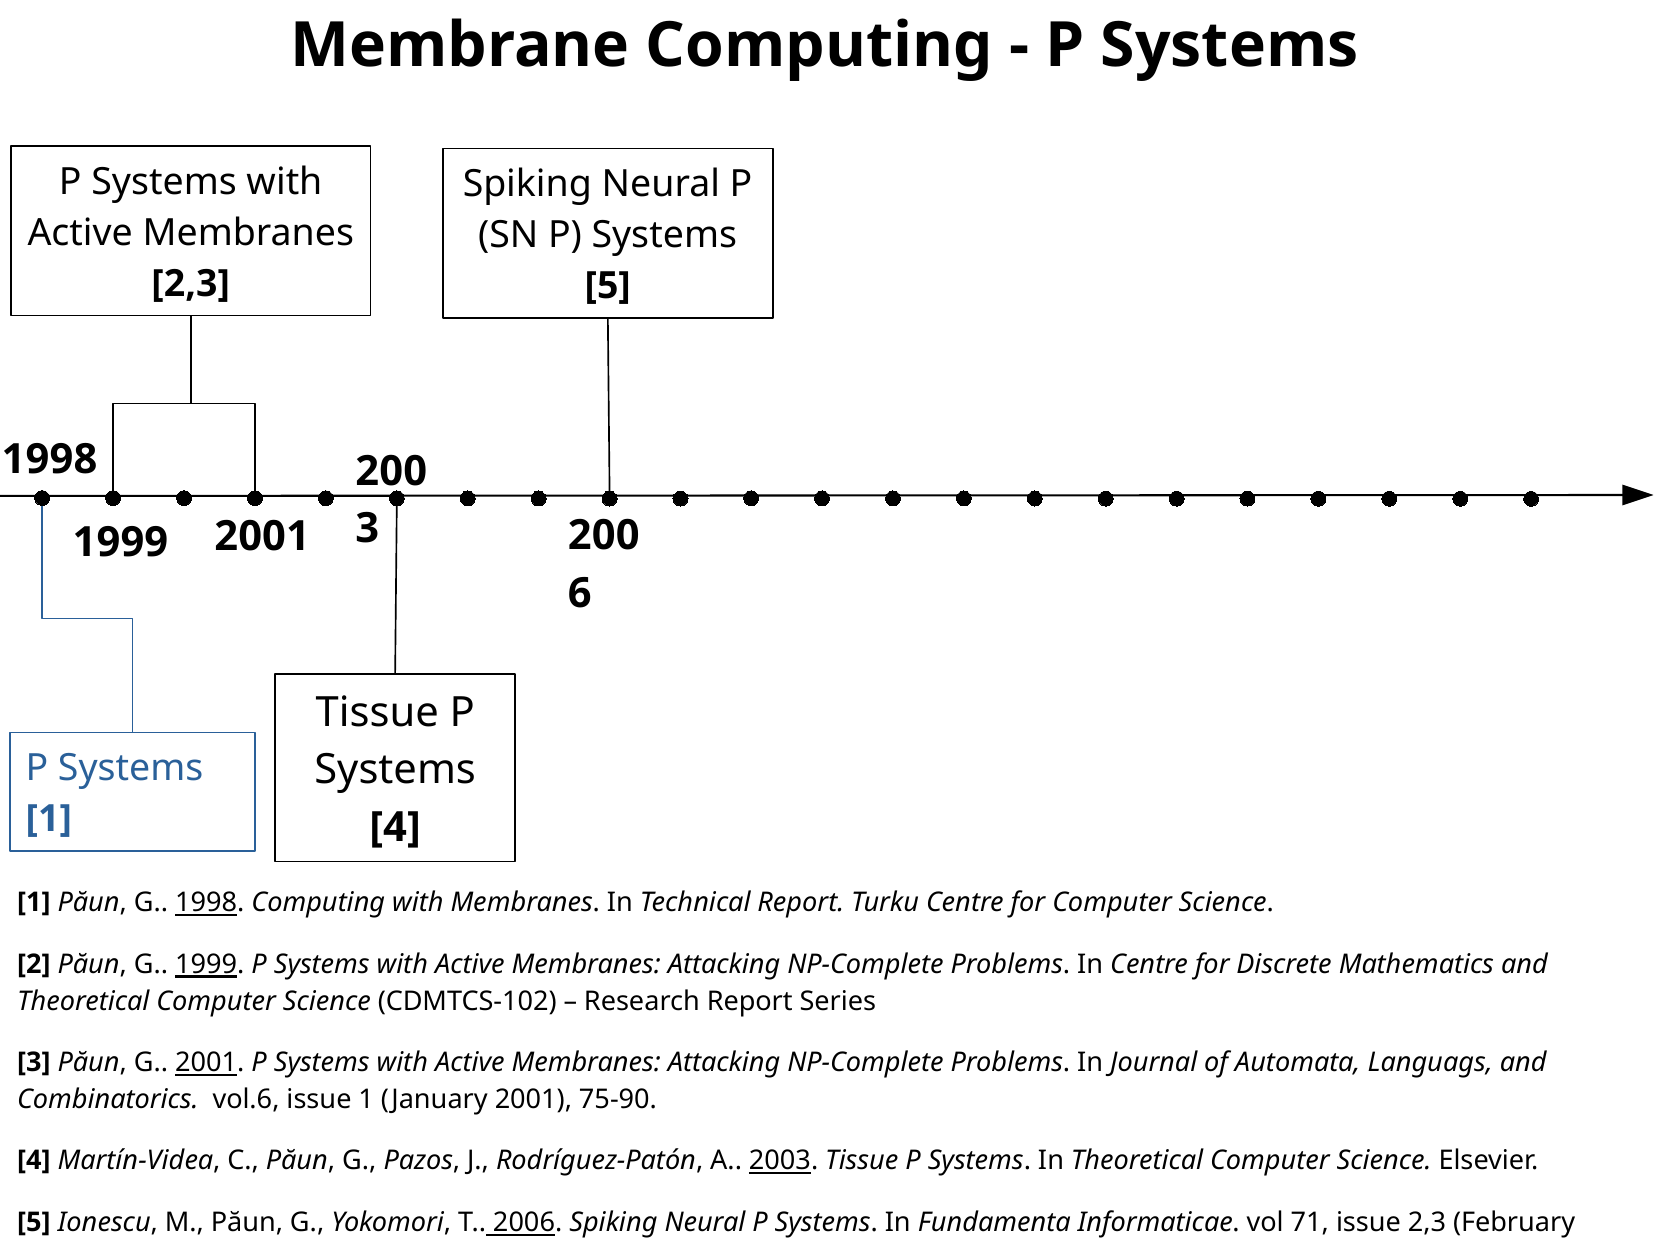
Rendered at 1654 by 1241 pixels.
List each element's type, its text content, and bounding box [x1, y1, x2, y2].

text_box [461, 490, 476, 506]
text_box [743, 490, 759, 506]
text_box [1027, 490, 1043, 507]
text_box Spiking Neural P (SN P) Systems [5] [442, 148, 773, 265]
text_box 2006 [553, 497, 673, 568]
text_box [247, 490, 263, 498]
text_box [1098, 491, 1114, 507]
text_box [1] Păun, G.. 1998. Computing with Membranes. In Technical Report. Turku Centre for Computer Science. [2] Păun, G.. 1999. P Systems with Active Membranes: Attacking NP-Complete Problems. In Centre for Discrete Mathematics and Theoretical Computer Science (CDMTCS-102) – Research Report Series [3] Păun, G.. 2001. P Systems with Active Membranes: Attacking NP-Complete Problems. In Journal of Automata, Languags, and Combinatorics. vol.6, issue 1 (January 2001), 75-90. [4] Martín-Videa, C., Păun, G., Pazos, J., Rodríguez-Patón, A.. 2003. Tissue P Systems. In Theoretical Computer Science. Elsevier. [5] Ionescu, M., Păun, G., Yokomori, T.. 2006. Spiking Neural P Systems. In Fundamenta Informaticae. vol 71, issue 2,3 (February 2006), 279-308. [2, 875, 1654, 1239]
text_box [1523, 491, 1539, 507]
text_box [956, 490, 972, 506]
text_box [1310, 491, 1326, 507]
text_box P Systems with Active Membranes [2,3] [11, 146, 371, 262]
text_box P Systems [1] [10, 732, 256, 799]
text_box [1452, 491, 1468, 507]
text_box [105, 490, 121, 504]
text_box [176, 490, 192, 506]
text_box [673, 491, 689, 507]
text_box [318, 490, 334, 506]
text_box [814, 490, 830, 506]
text_box 1998 [0, 421, 112, 492]
text_box Tissue P Systems [4] [275, 673, 516, 801]
text_box [1381, 491, 1397, 507]
title Membrane Computing - P Systems [0, 1, 1651, 84]
text_box [885, 490, 901, 506]
text_box [1169, 491, 1185, 507]
text_box [34, 490, 50, 506]
text_box [602, 491, 617, 497]
text_box [1239, 491, 1255, 507]
text_box [531, 490, 547, 506]
text_box 2003 [340, 432, 461, 503]
text_box 2001 [199, 498, 328, 569]
text_box 1999 [57, 504, 186, 575]
